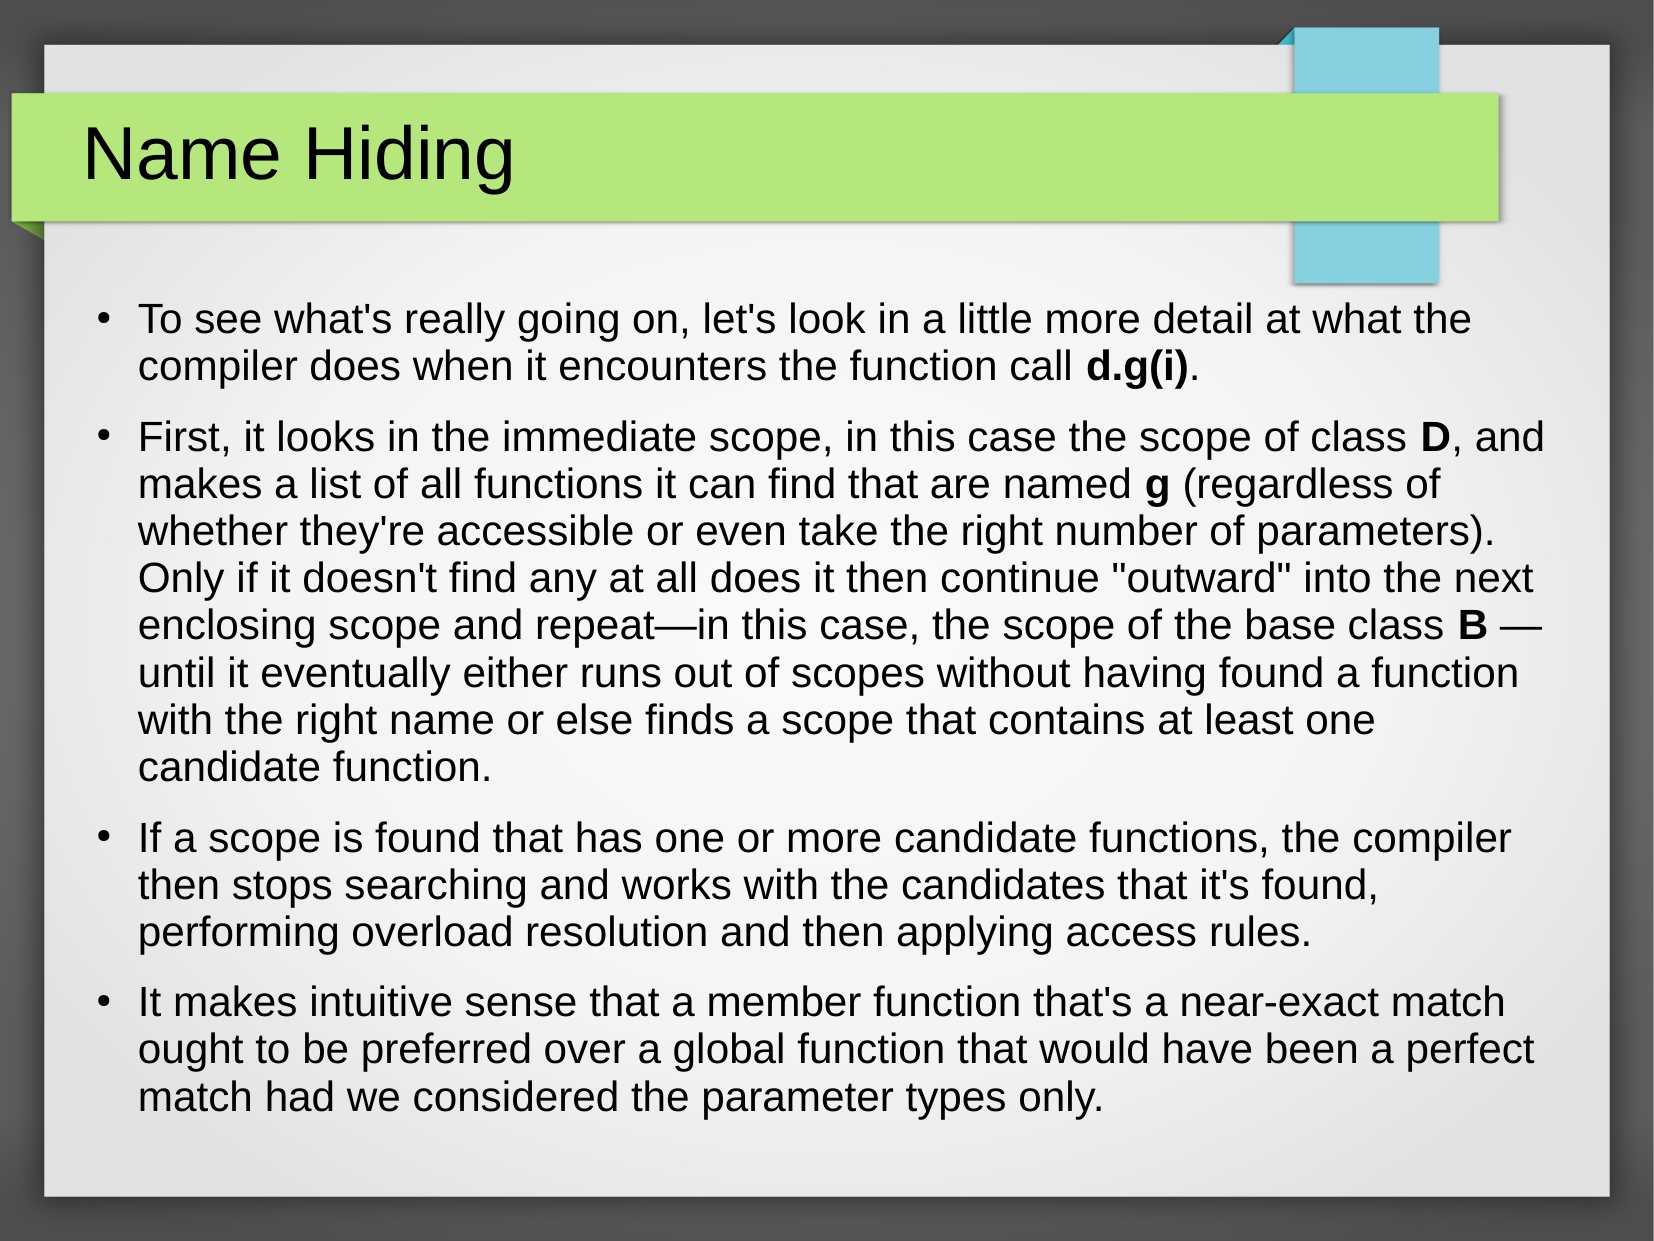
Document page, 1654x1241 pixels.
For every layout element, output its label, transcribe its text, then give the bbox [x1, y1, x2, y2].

title Name Hiding [82, 94, 1264, 213]
list To see what's really going on, let's look in a little more detail at what the compiler does when it encounters the function call d.g(i). First, it looks in the immediate scope, in this case the scope of class D, and makes a list of all functions it can find that are named g (regardless of whether they're accessible or even take the right number of parameters). Only if it doesn't find any at all does it then continue "outward" into the next enclosing scope and repeat—in this case, the scope of the base class B —until it eventually either runs out of scopes without having found a function with the right name or else finds a scope that contains at least one candidate function. If a scope is found that has one or more candidate functions, the compiler then stops searching and works with the candidates that it's found, performing overload resolution and then applying access rules. It makes intuitive sense that a member function that's a near-exact match ought to be preferred over a global function that would have been a perfect match had we considered the parameter types only. [82, 295, 1571, 1130]
picture [0, 0, 1654, 1241]
